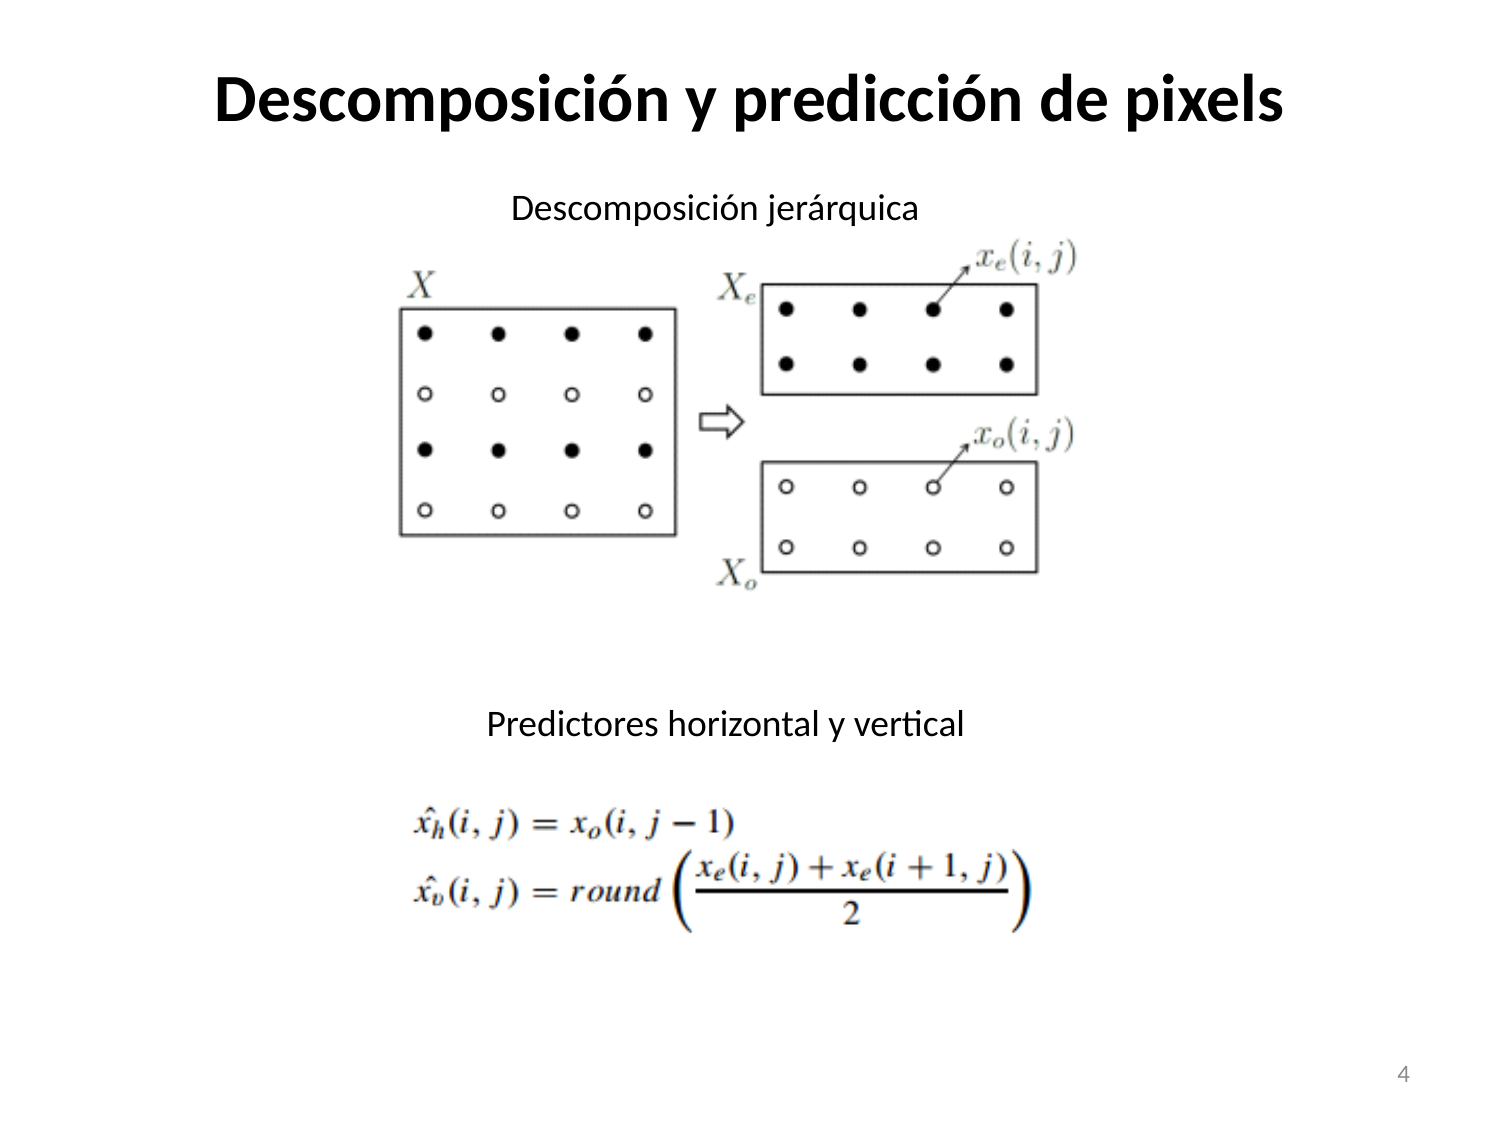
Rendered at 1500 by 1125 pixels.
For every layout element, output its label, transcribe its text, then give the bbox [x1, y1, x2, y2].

slide_number <número> [1074, 1042, 1425, 1103]
picture [351, 192, 1142, 680]
text_box Predictores horizontal y vertical [471, 691, 981, 752]
picture [398, 785, 1038, 952]
title Descomposición y predicción de pixels [75, 45, 1425, 233]
text_box Descomposición jerárquica [496, 175, 935, 236]
